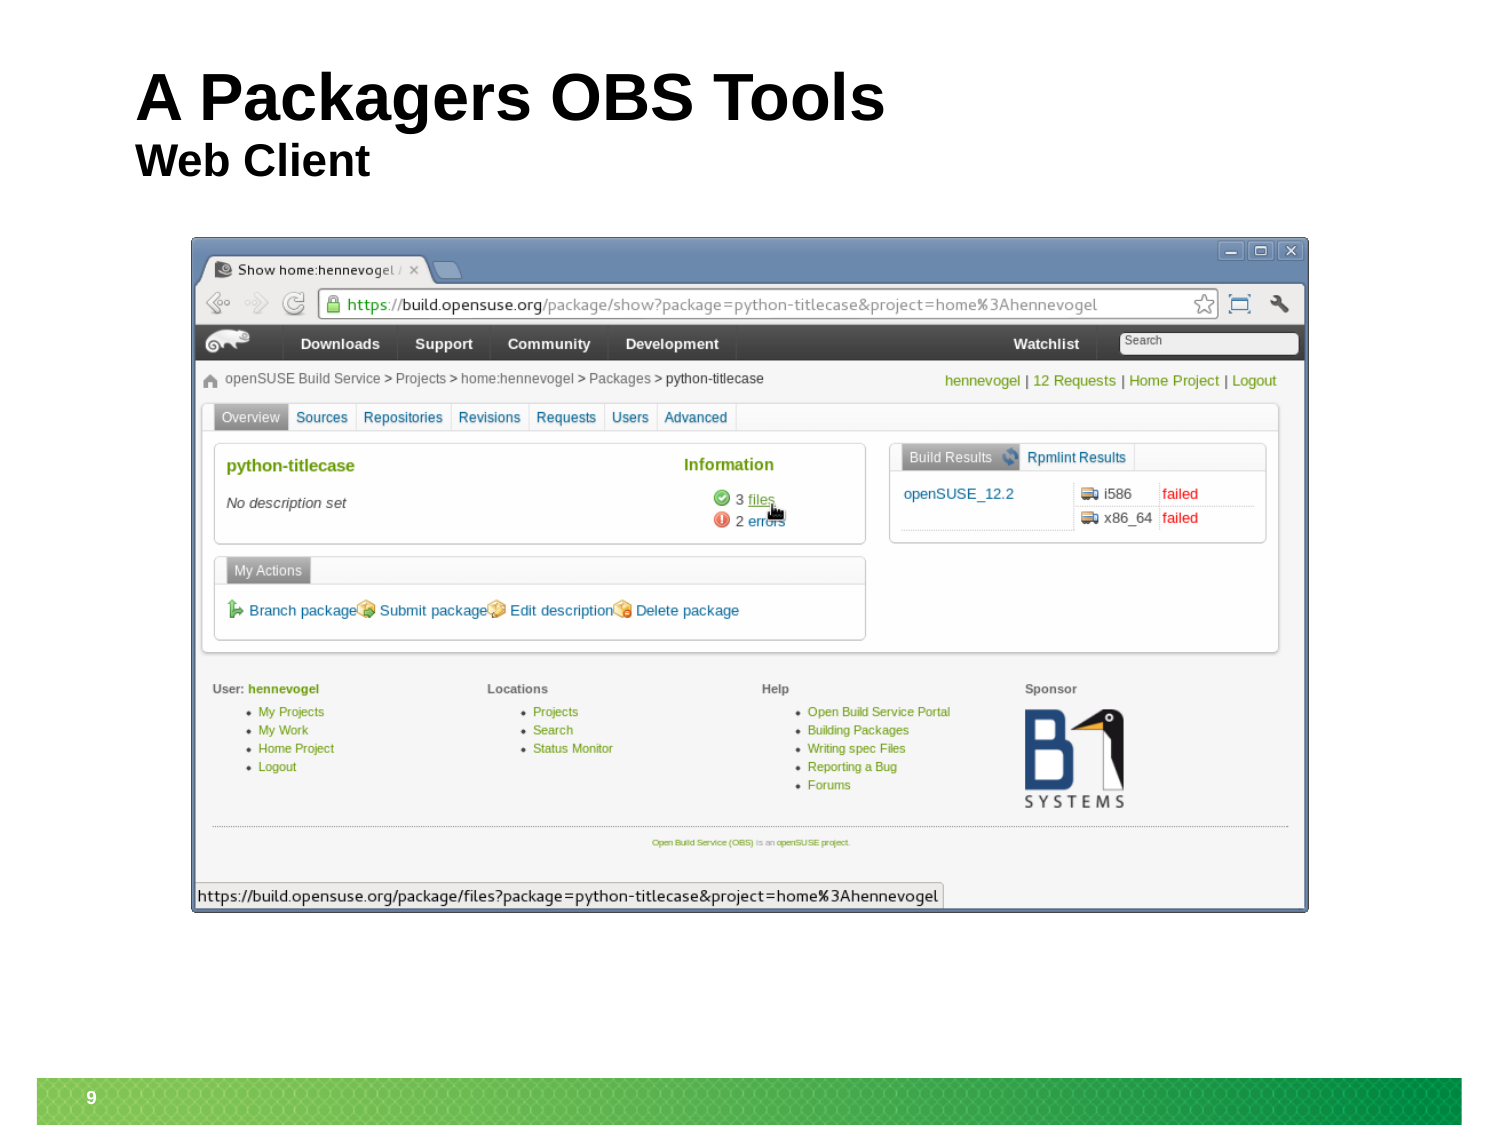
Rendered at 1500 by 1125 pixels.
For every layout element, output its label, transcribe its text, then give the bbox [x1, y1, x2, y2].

picture [191, 237, 1309, 913]
title A Packagers OBS Tools Web Client [135, 41, 1372, 204]
picture [36, 1078, 1462, 1125]
